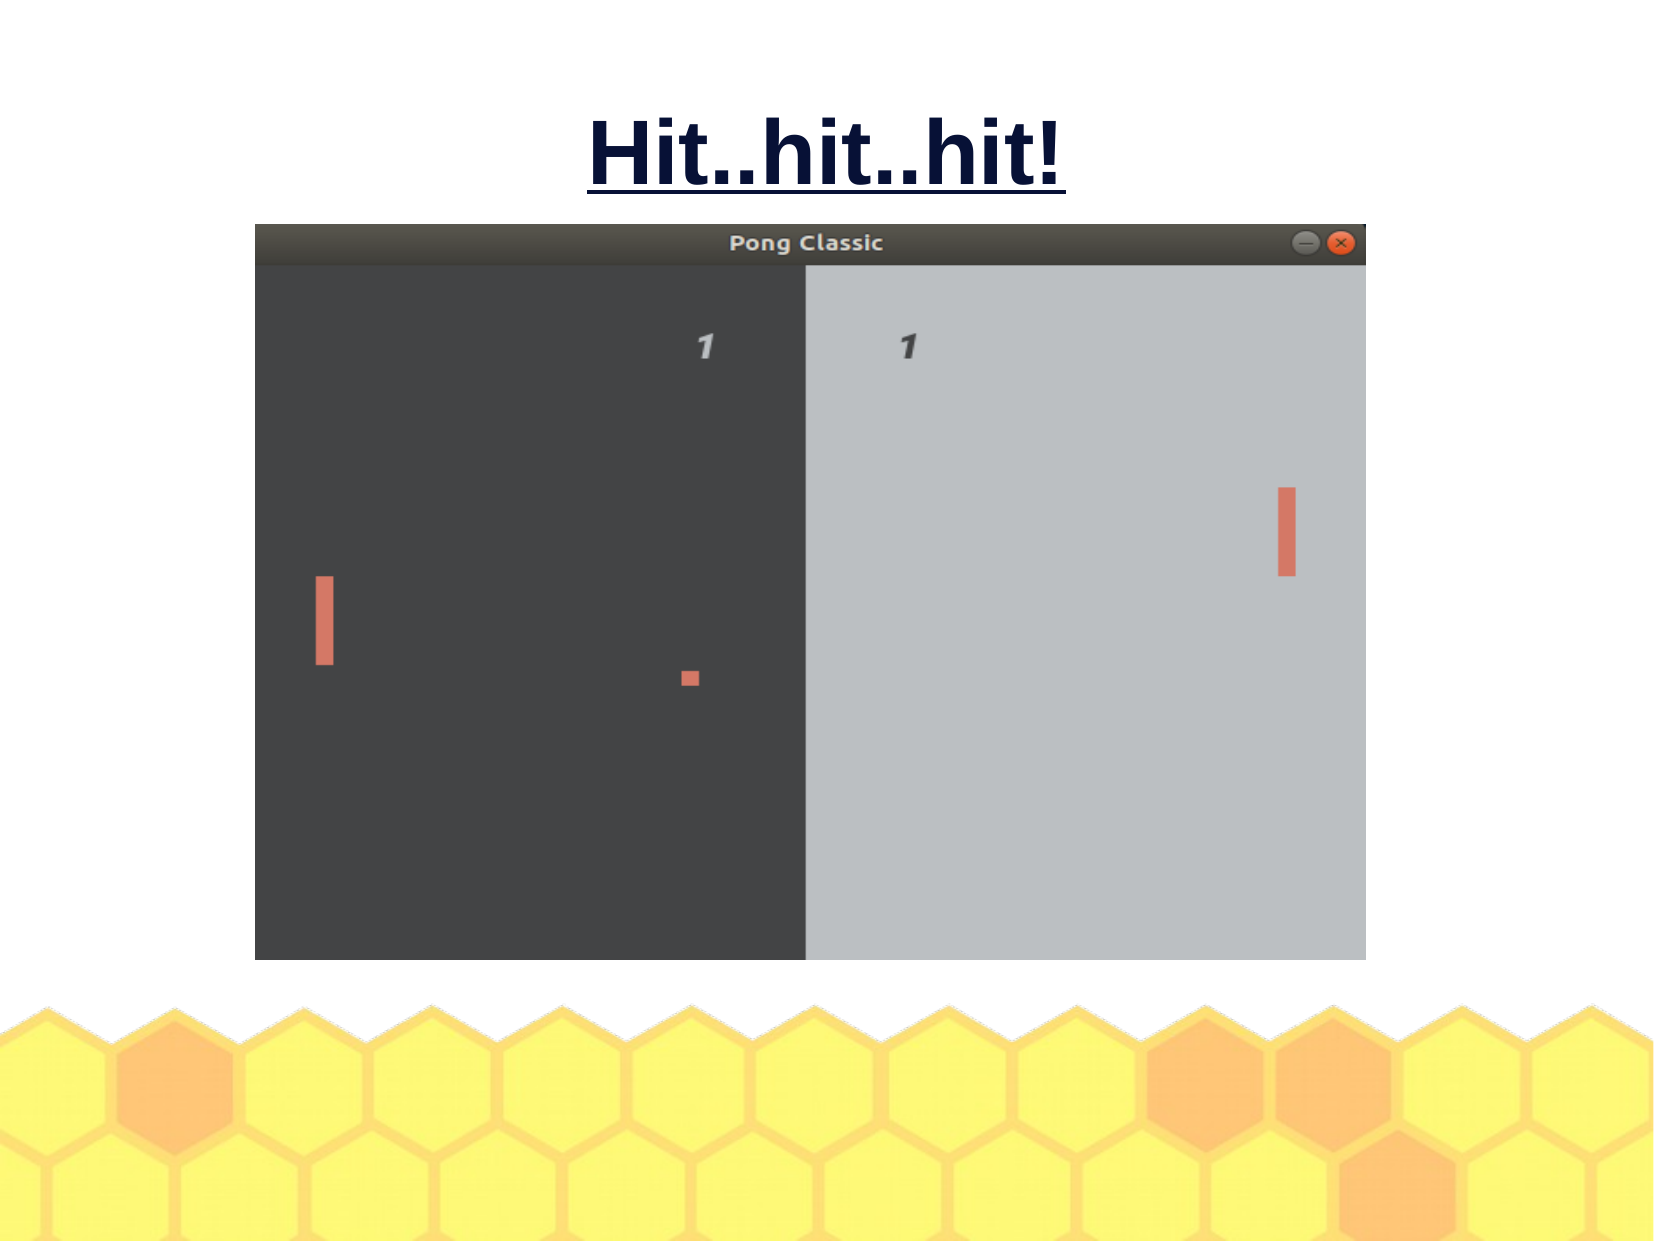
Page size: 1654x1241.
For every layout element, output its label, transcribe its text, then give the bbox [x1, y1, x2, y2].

picture [255, 224, 1366, 961]
title Hit..hit..hit! [82, 49, 1571, 257]
picture [0, 1001, 1654, 1241]
